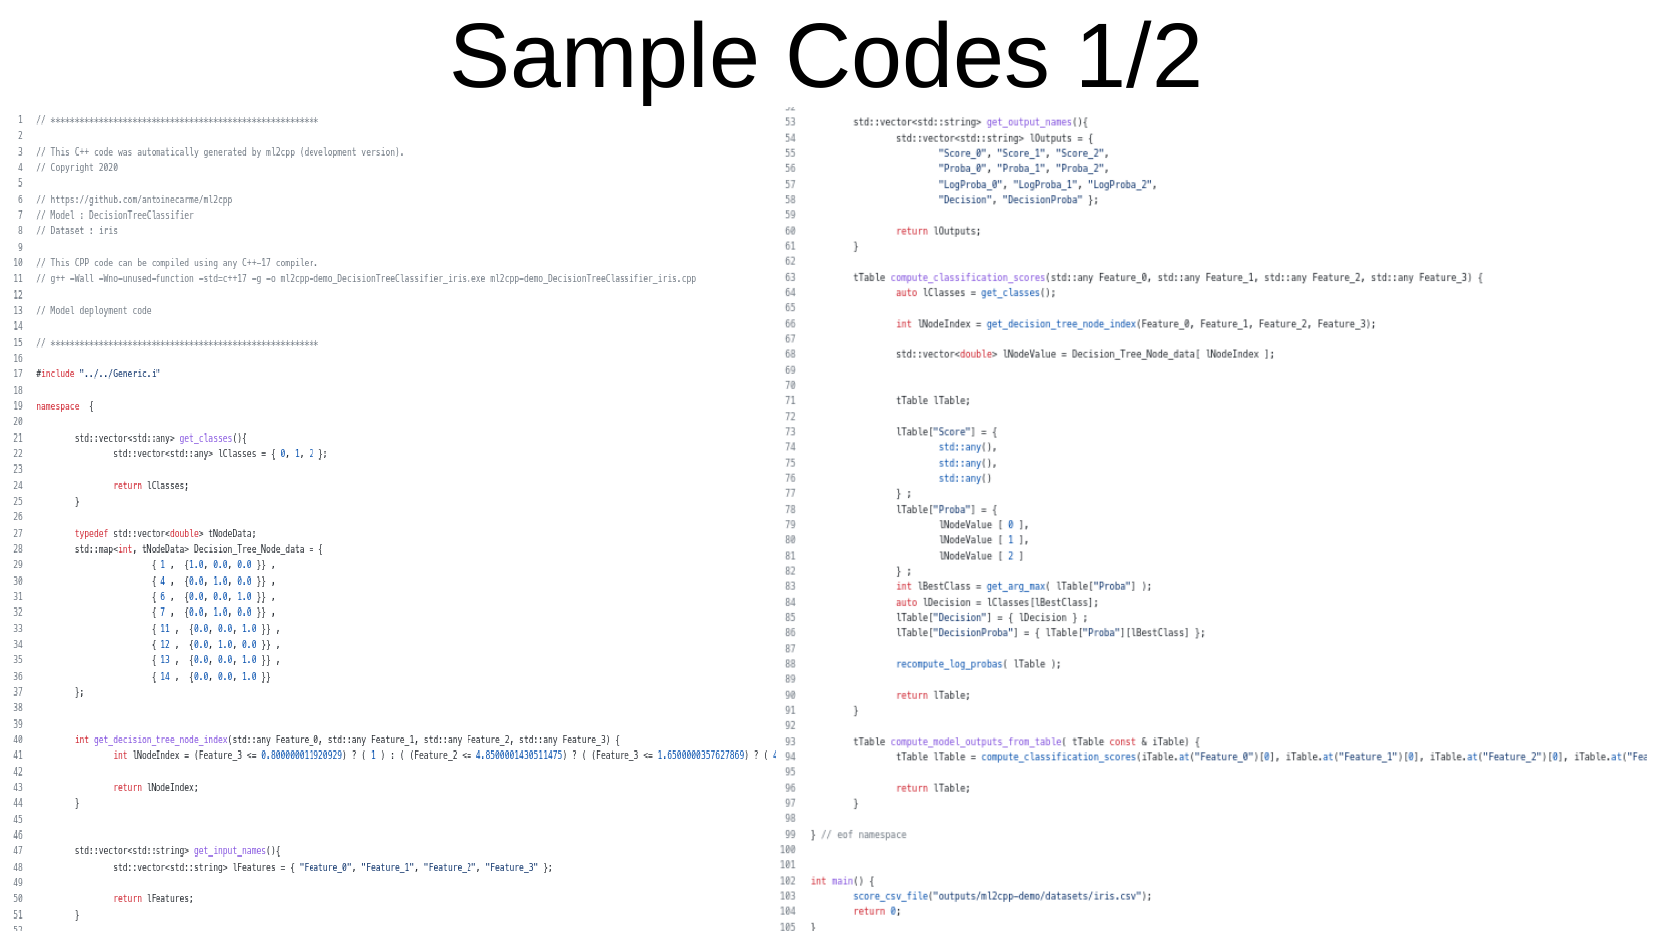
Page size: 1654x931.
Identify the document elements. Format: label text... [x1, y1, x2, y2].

picture [0, 107, 1647, 931]
title Sample Codes 1/2 [82, 4, 1571, 108]
